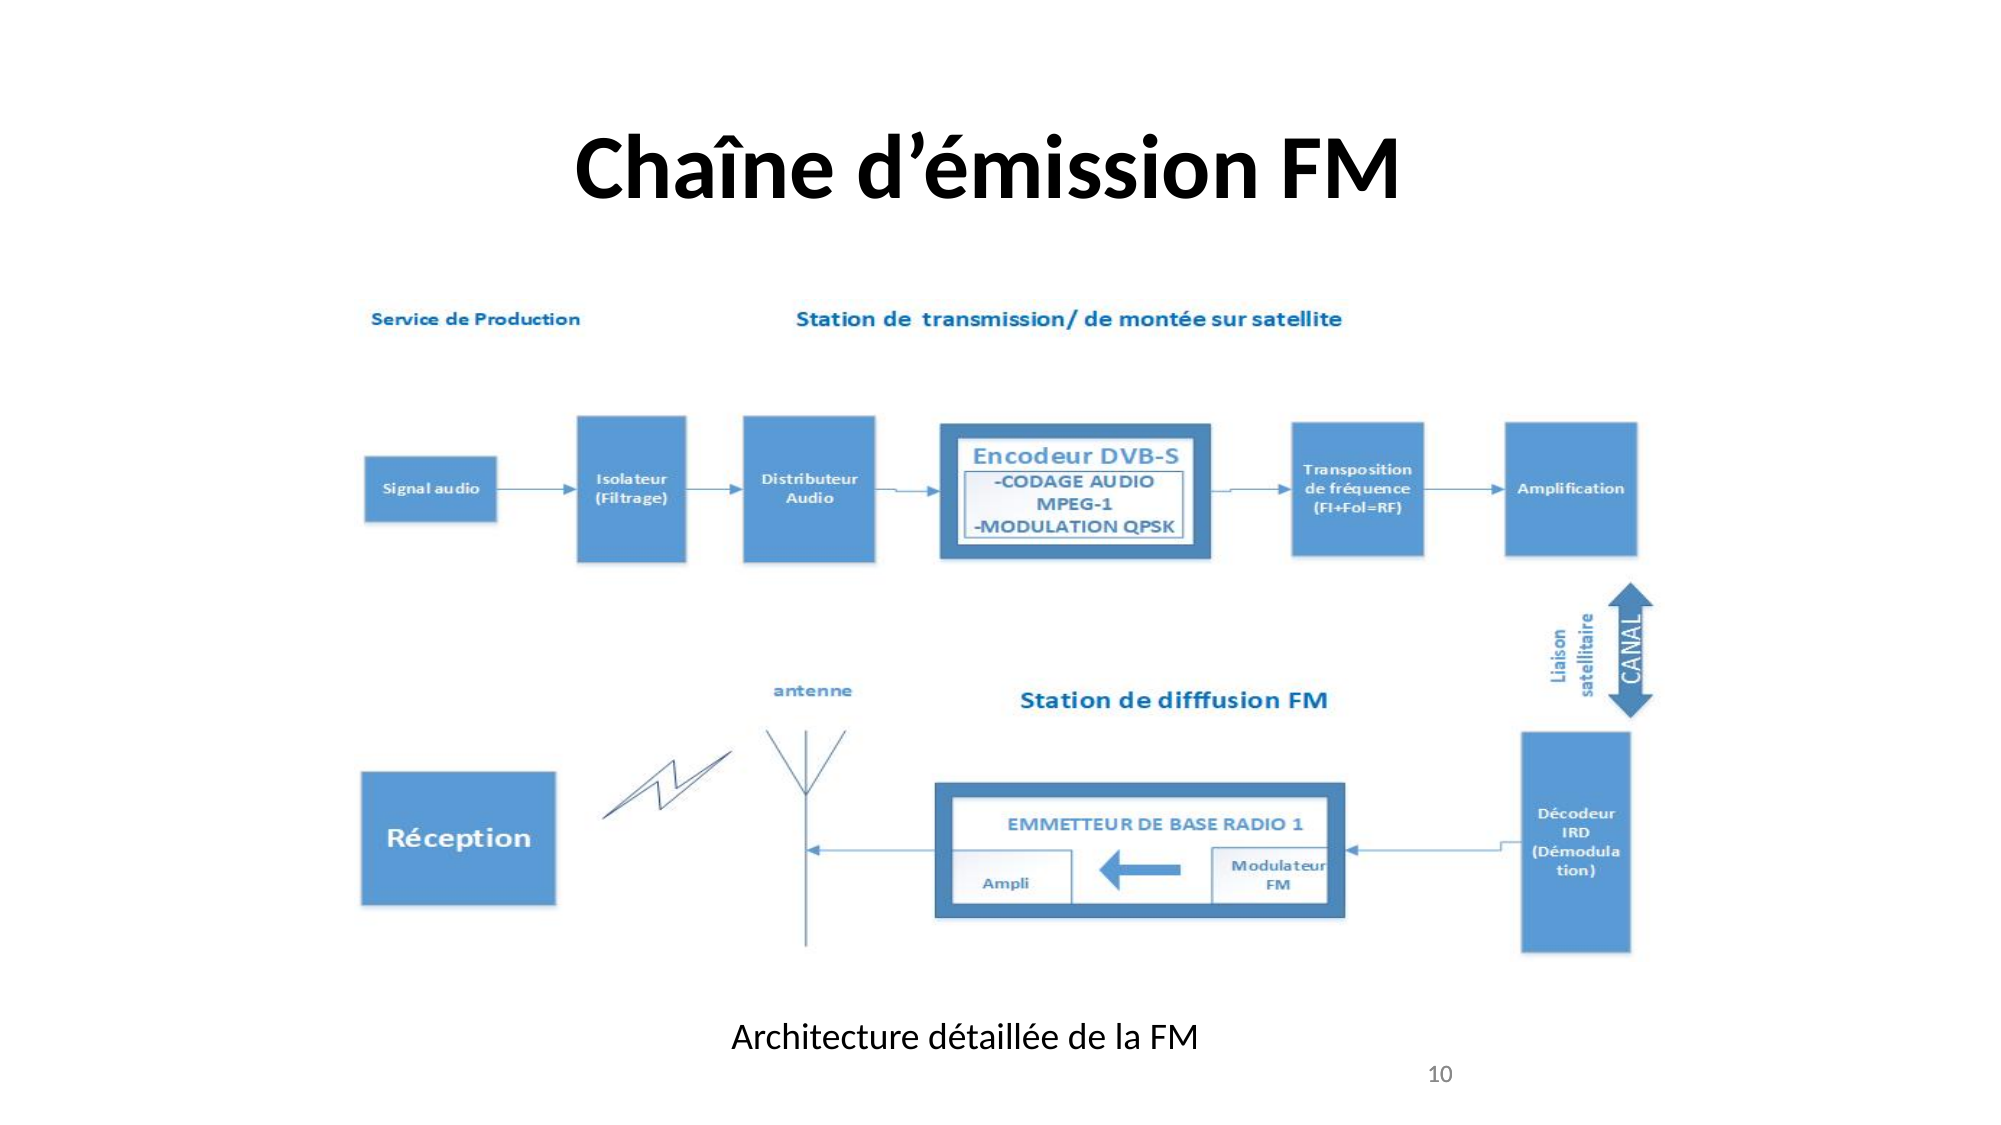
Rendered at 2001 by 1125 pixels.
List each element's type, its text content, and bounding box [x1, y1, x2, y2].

text_box Architecture détaillée de la FM [716, 1004, 1232, 1066]
title Chaîne d’émission FM [137, 59, 1863, 278]
picture [354, 299, 1665, 962]
text_box [1412, 1042, 1863, 1103]
